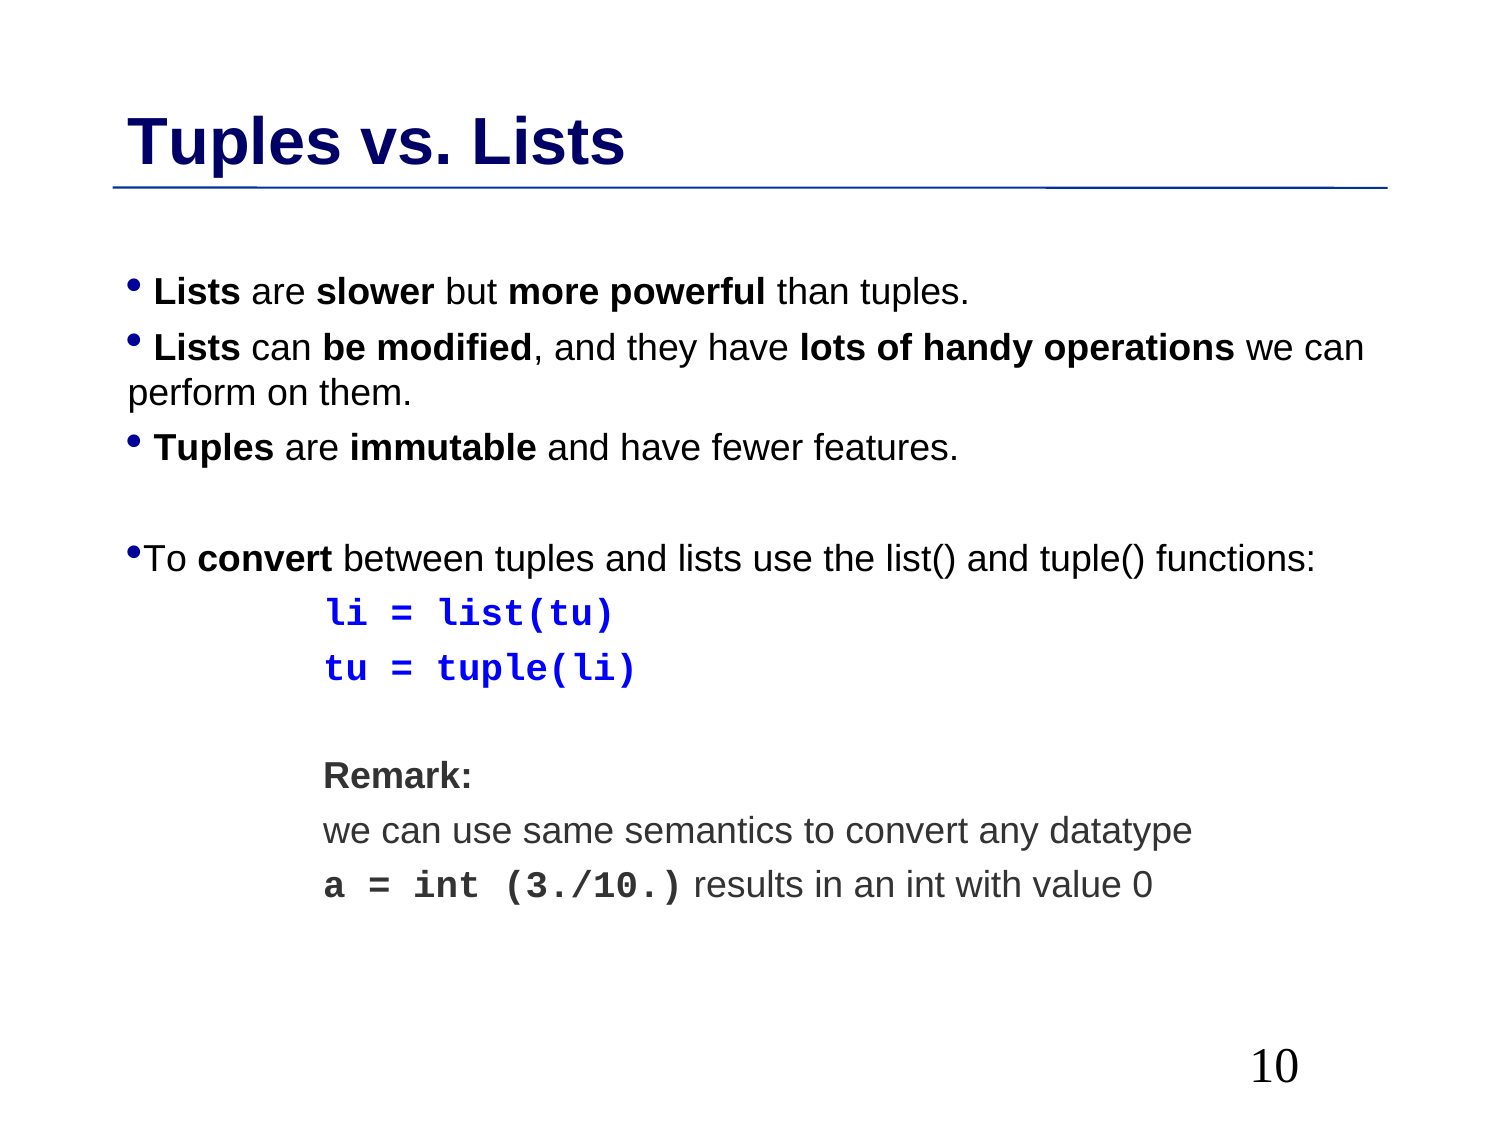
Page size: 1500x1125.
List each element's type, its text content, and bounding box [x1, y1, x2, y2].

text_box <number> [1074, 994, 1387, 1125]
list Lists are slower but more powerful than tuples. Lists can be modified, and they have lots of handy operations we can perform on them. Tuples are immutable and have fewer features. To convert between tuples and lists use the list() and tuple() functions: li = list(tu) tu = tuple(li) Remark: we can use same semantics to convert any datatype a = int (3./10.) results in an int with value 0 [112, 259, 1441, 913]
title Tuples vs. Lists [112, 89, 1388, 185]
